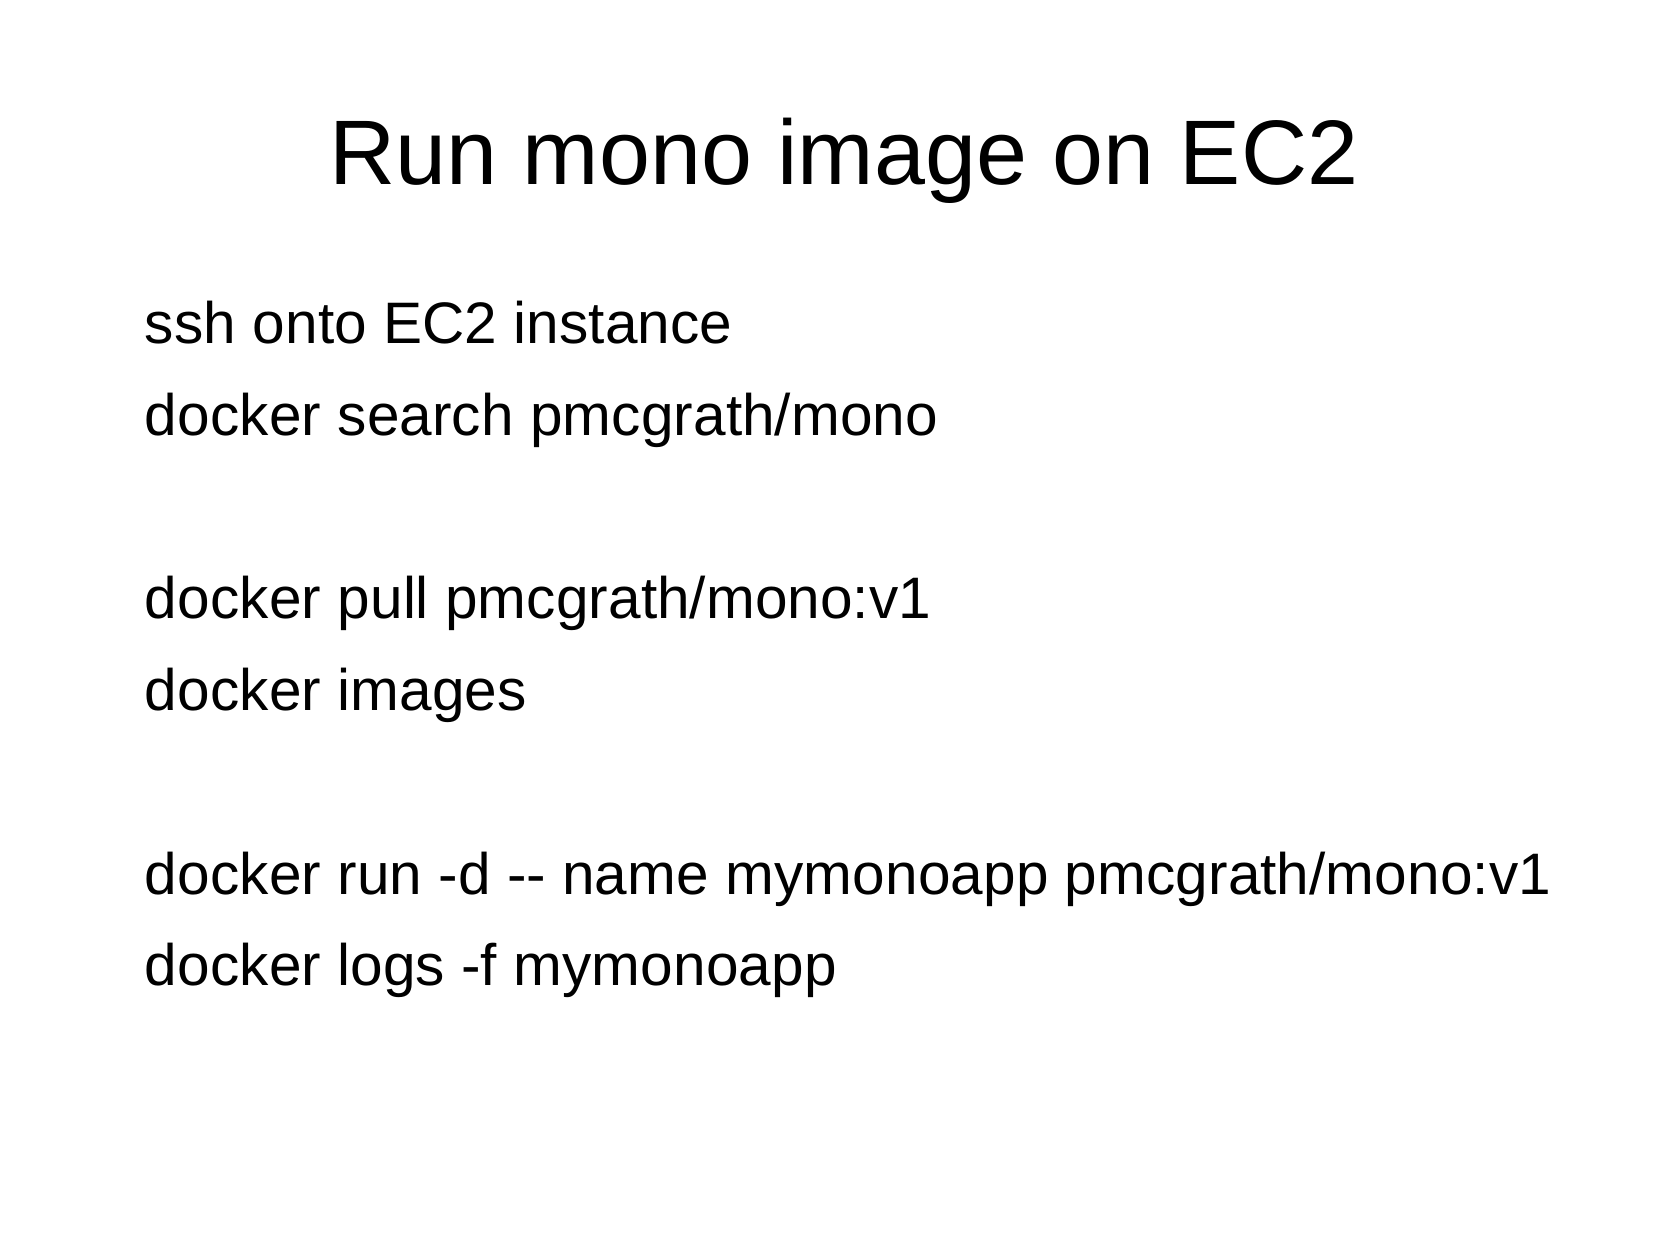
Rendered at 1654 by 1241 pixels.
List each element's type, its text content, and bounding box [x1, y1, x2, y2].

list ssh onto EC2 instance docker search pmcgrath/mono docker pull pmcgrath/mono:v1 docker images docker run -d -- name mymonoapp pmcgrath/mono:v1 docker logs -f mymonoapp [82, 290, 1571, 1010]
title Run mono image on EC2 [82, 49, 1571, 257]
